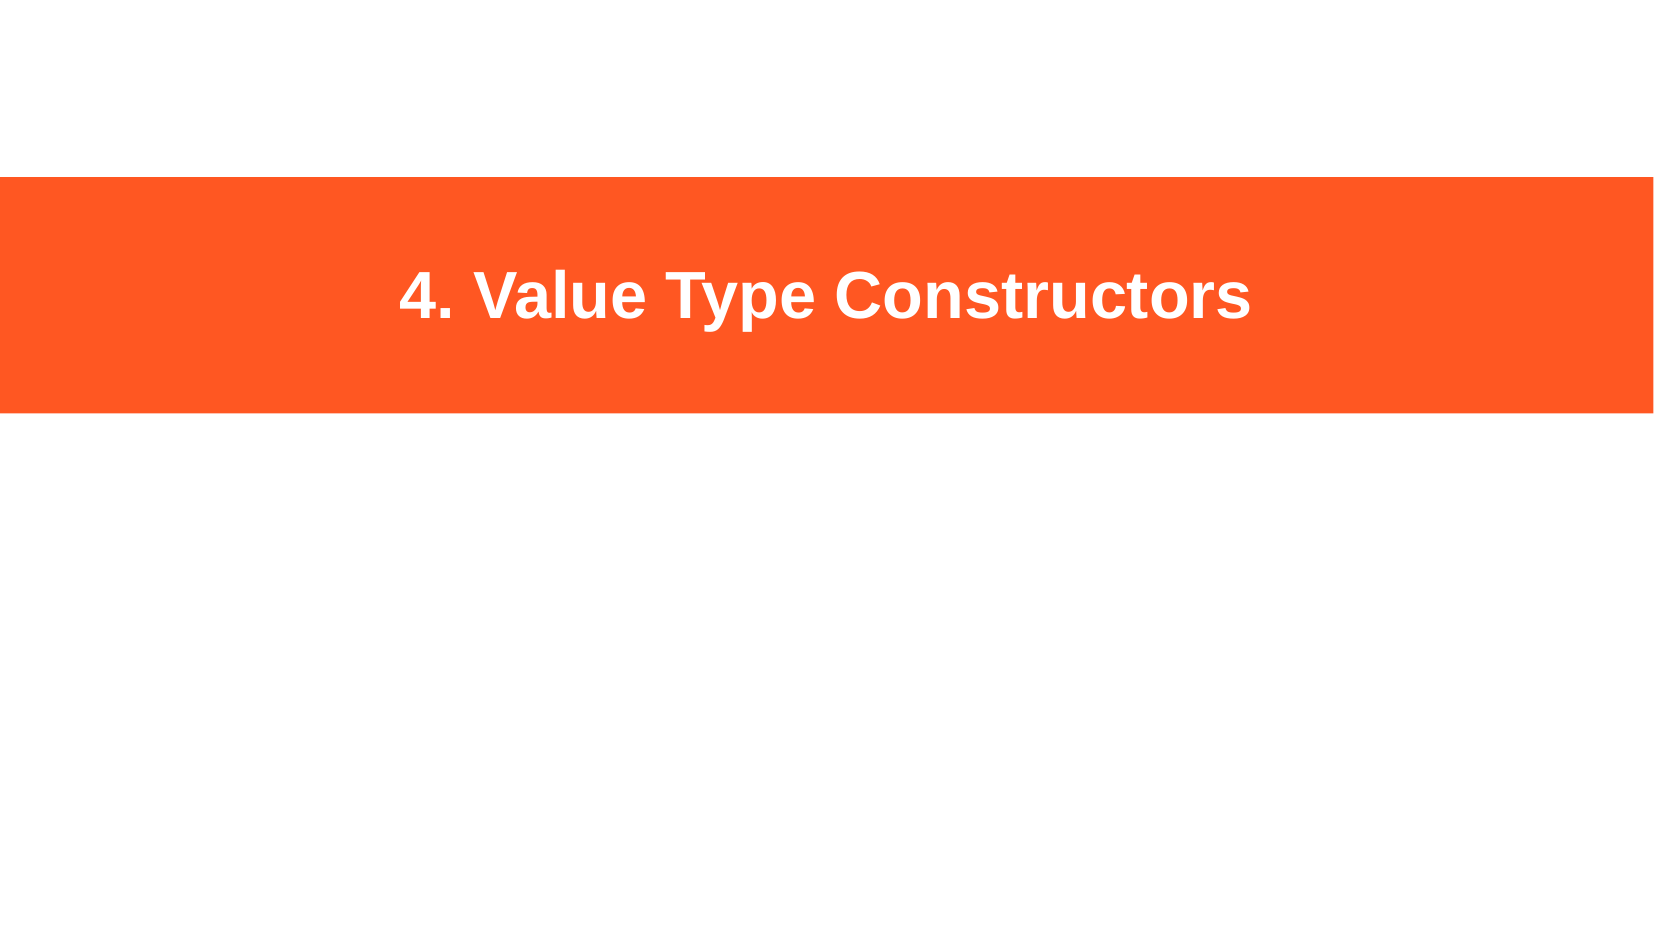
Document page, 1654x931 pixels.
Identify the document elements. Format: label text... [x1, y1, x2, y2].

title 4. Value Type Constructors [0, 177, 1654, 414]
